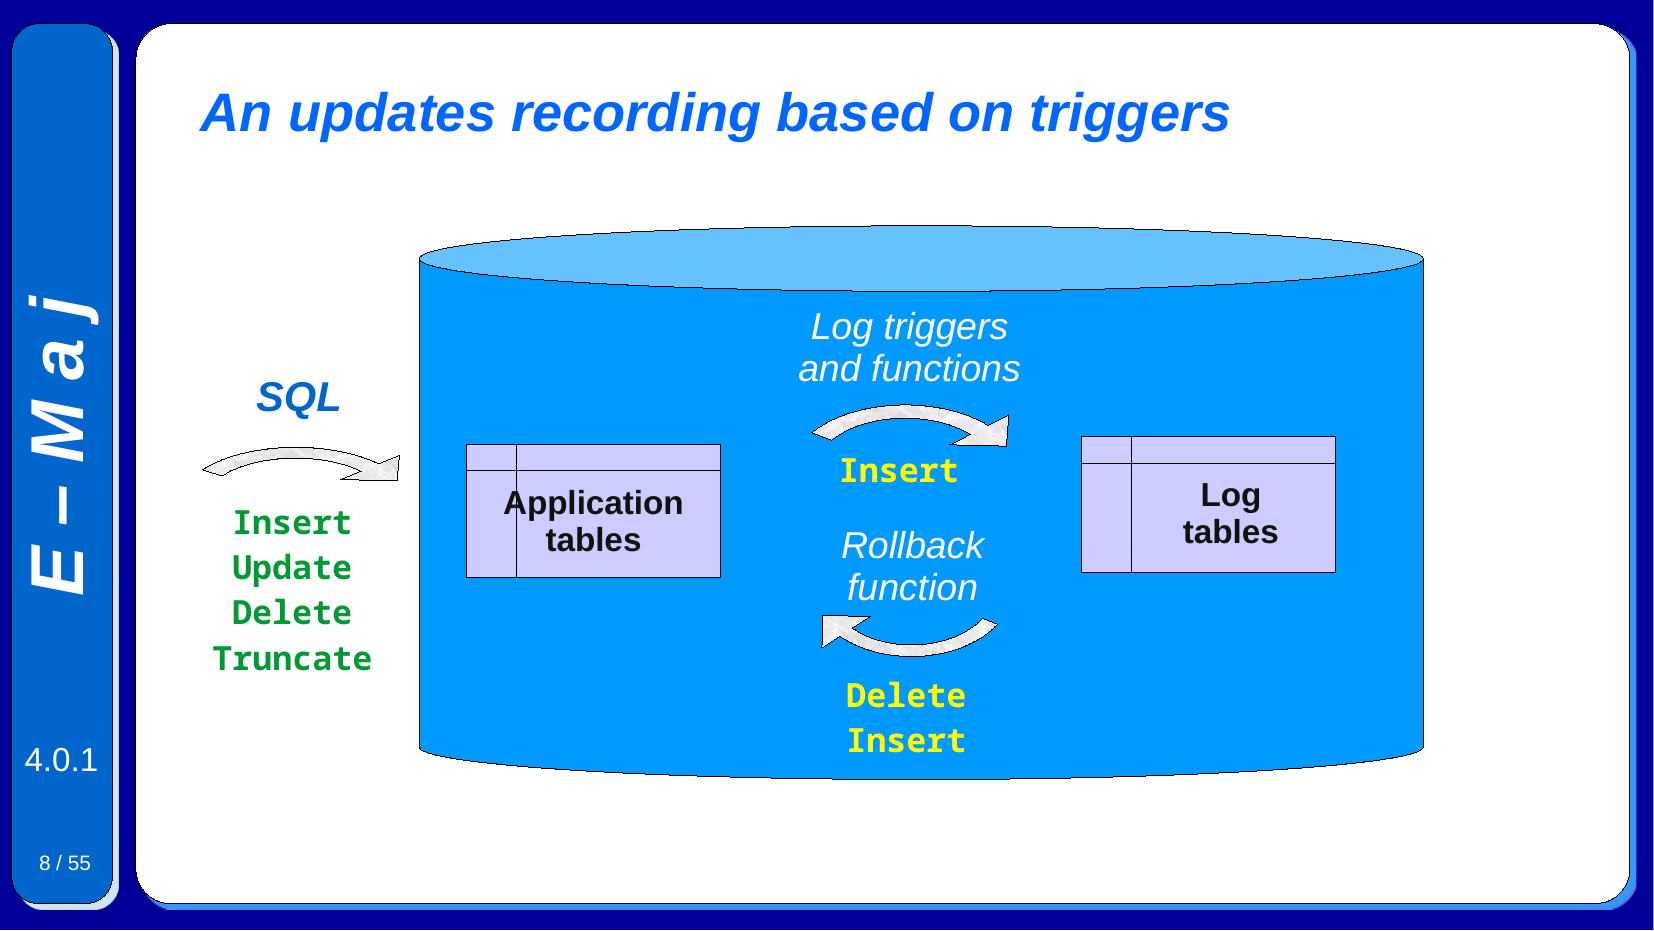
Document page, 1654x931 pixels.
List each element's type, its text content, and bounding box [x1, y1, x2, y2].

text_box Insert Update Delete Truncate [183, 491, 402, 661]
text_box Delete Insert [802, 664, 1010, 759]
text_box Insert [817, 439, 981, 494]
text_box Log triggers and functions [761, 298, 1058, 398]
text_box [202, 447, 400, 481]
text_box Application tables [448, 476, 739, 569]
title An updates recording based on triggers [200, 34, 1575, 191]
text_box Rollback function [755, 516, 1070, 616]
text_box [419, 260, 1424, 780]
text_box SQL [194, 366, 404, 428]
text_box Log tables [1138, 468, 1323, 561]
